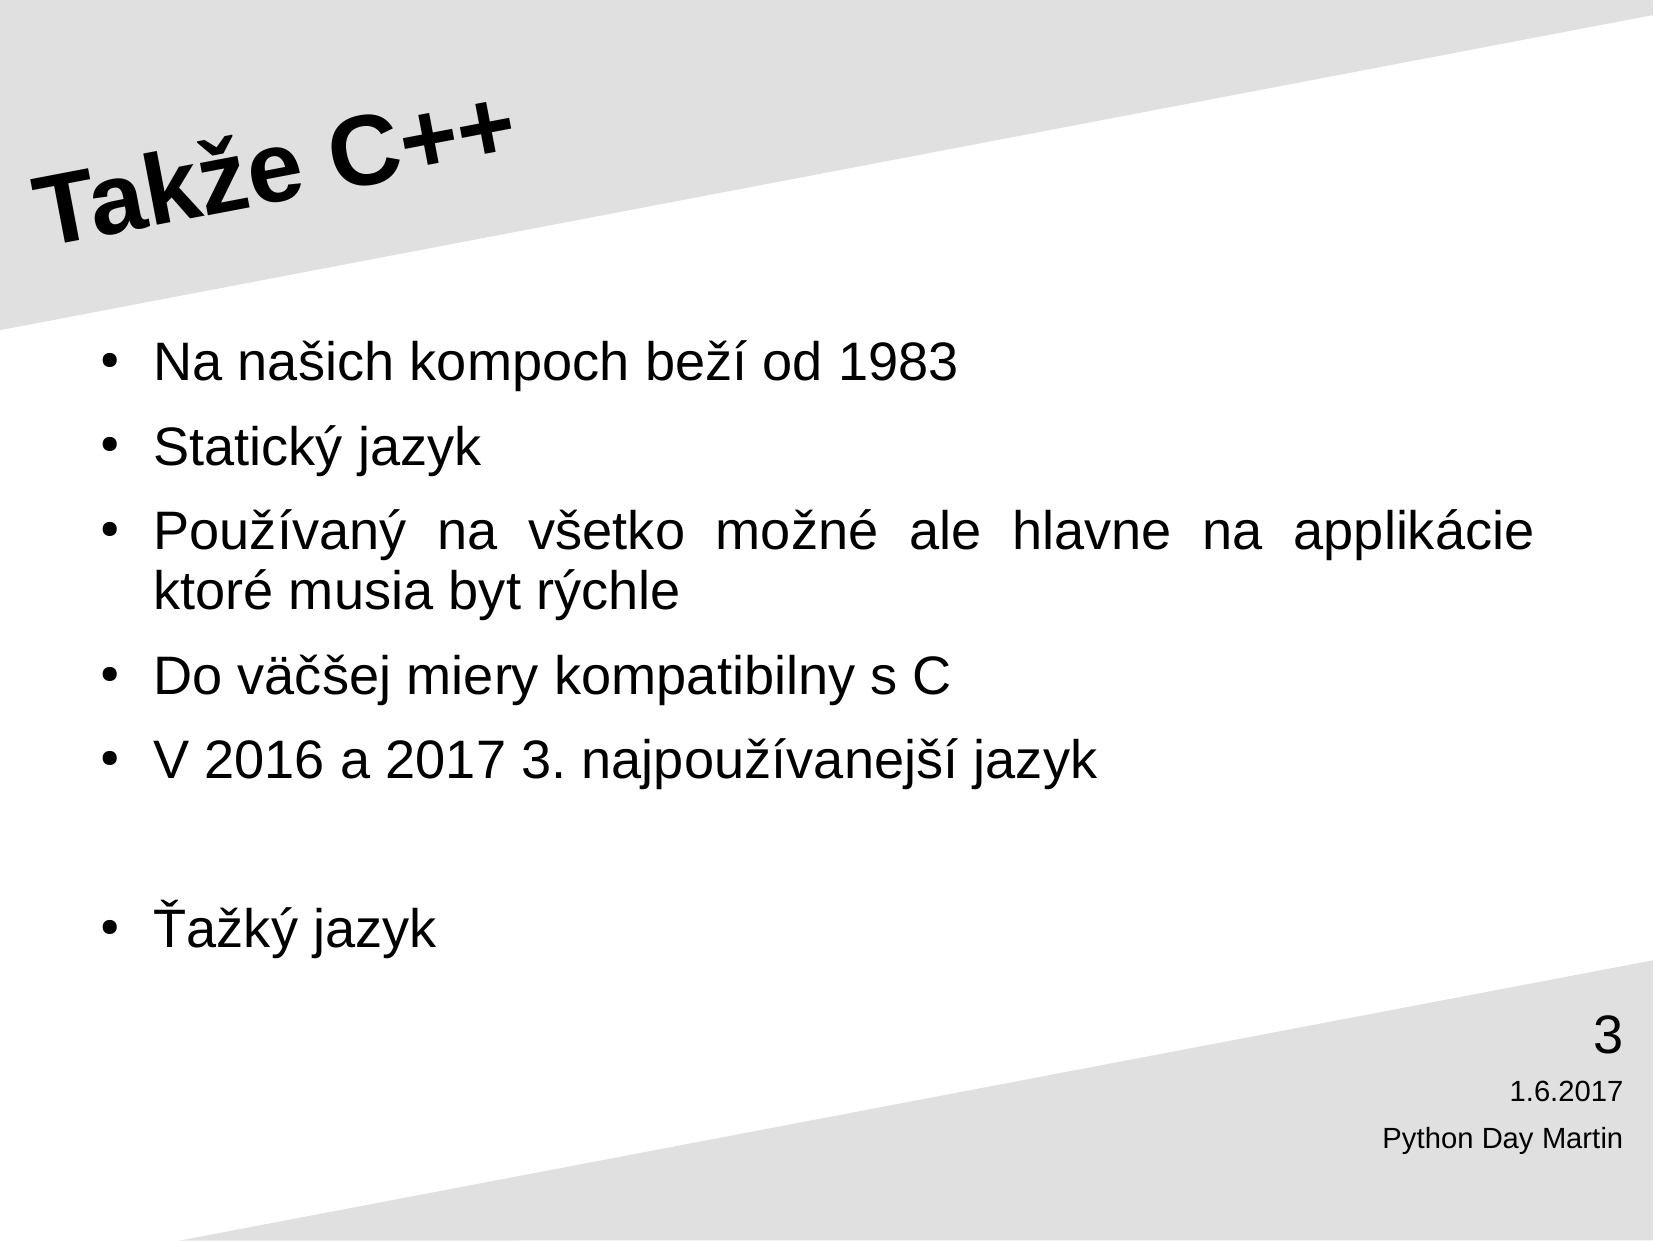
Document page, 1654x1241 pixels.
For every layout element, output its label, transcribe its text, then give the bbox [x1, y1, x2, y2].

list Na našich kompoch beží od 1983 Statický jazyk Používaný na všetko možné ale hlavne na applikácie ktoré musia byt rýchle Do väčšej miery kompatibilny s C V 2016 a 2017 3. najpoužívanejší jazyk Ťažký jazyk [82, 331, 1538, 1052]
title Takže C++ [16, 0, 1518, 315]
